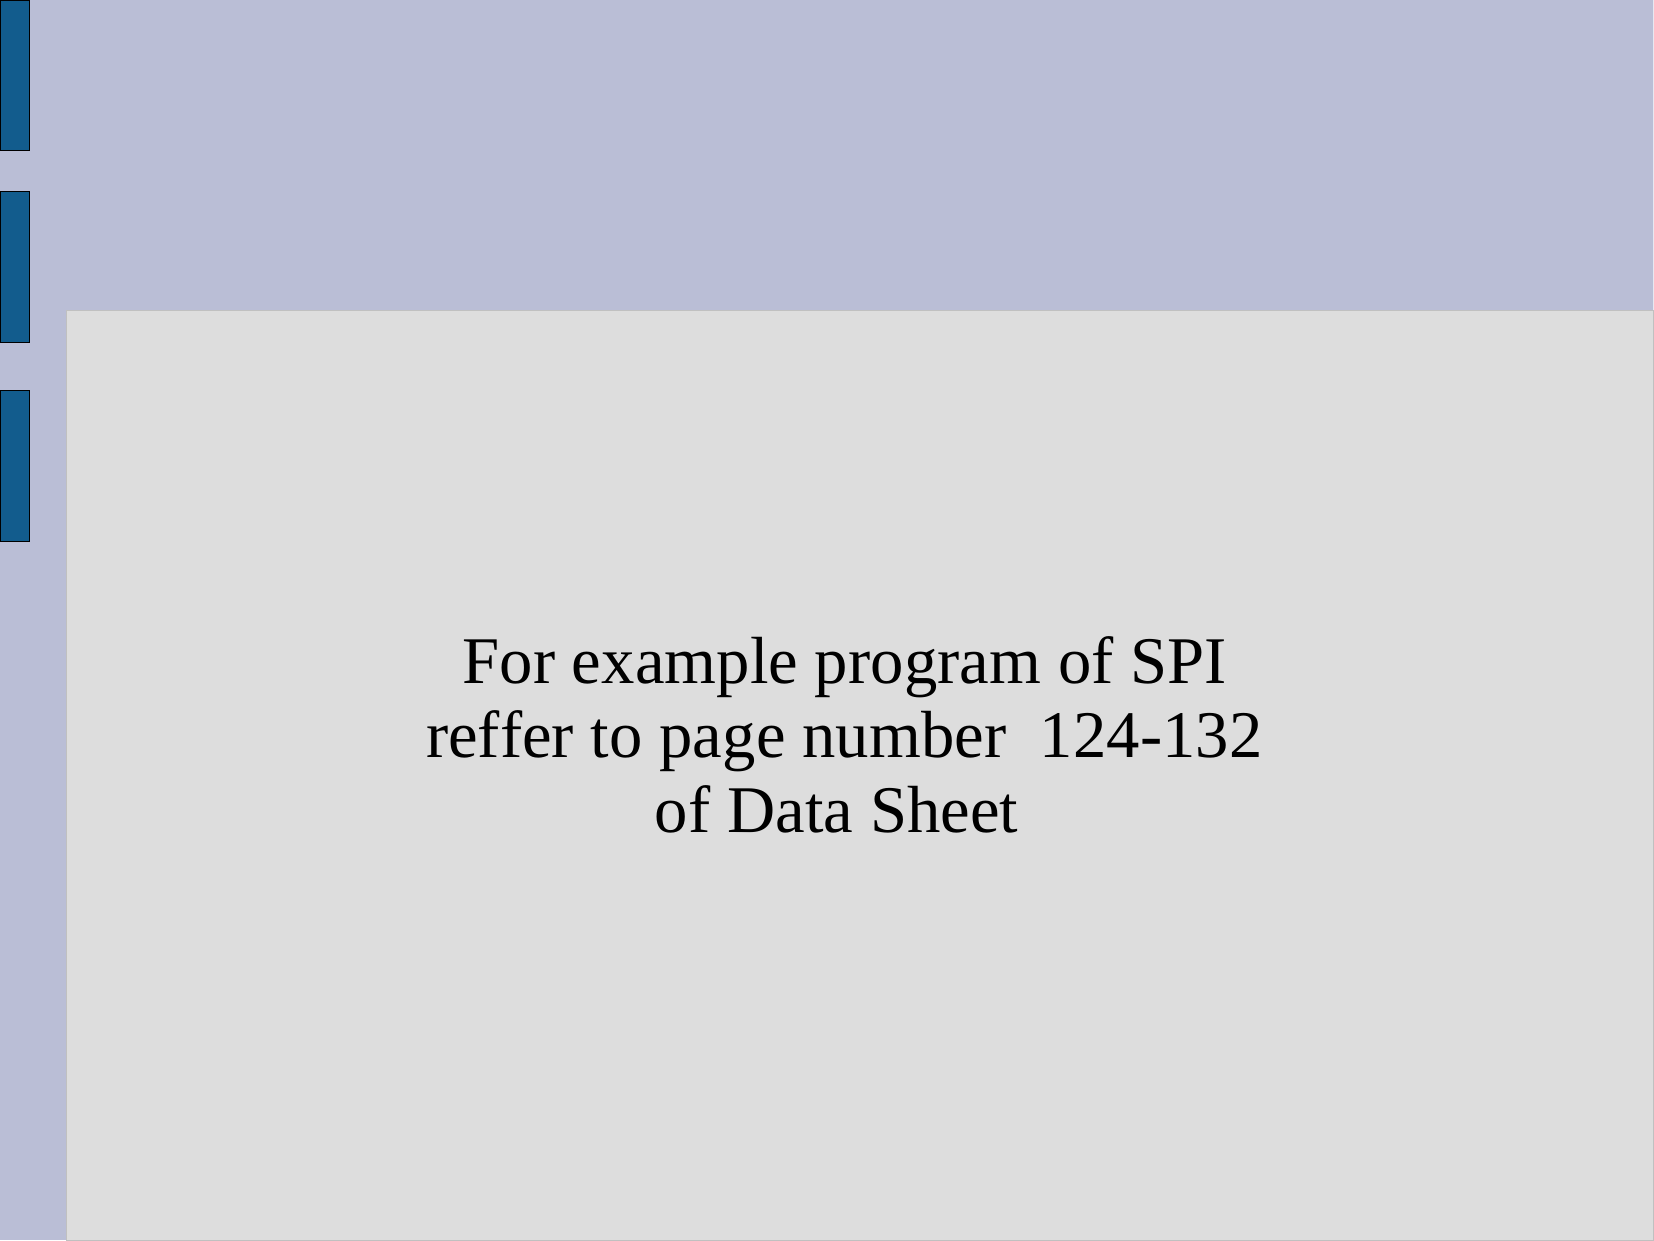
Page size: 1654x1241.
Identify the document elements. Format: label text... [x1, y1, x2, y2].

subtitle For example program of SPI reffer to page number 124-132 of Data Sheet [121, 344, 1534, 1127]
